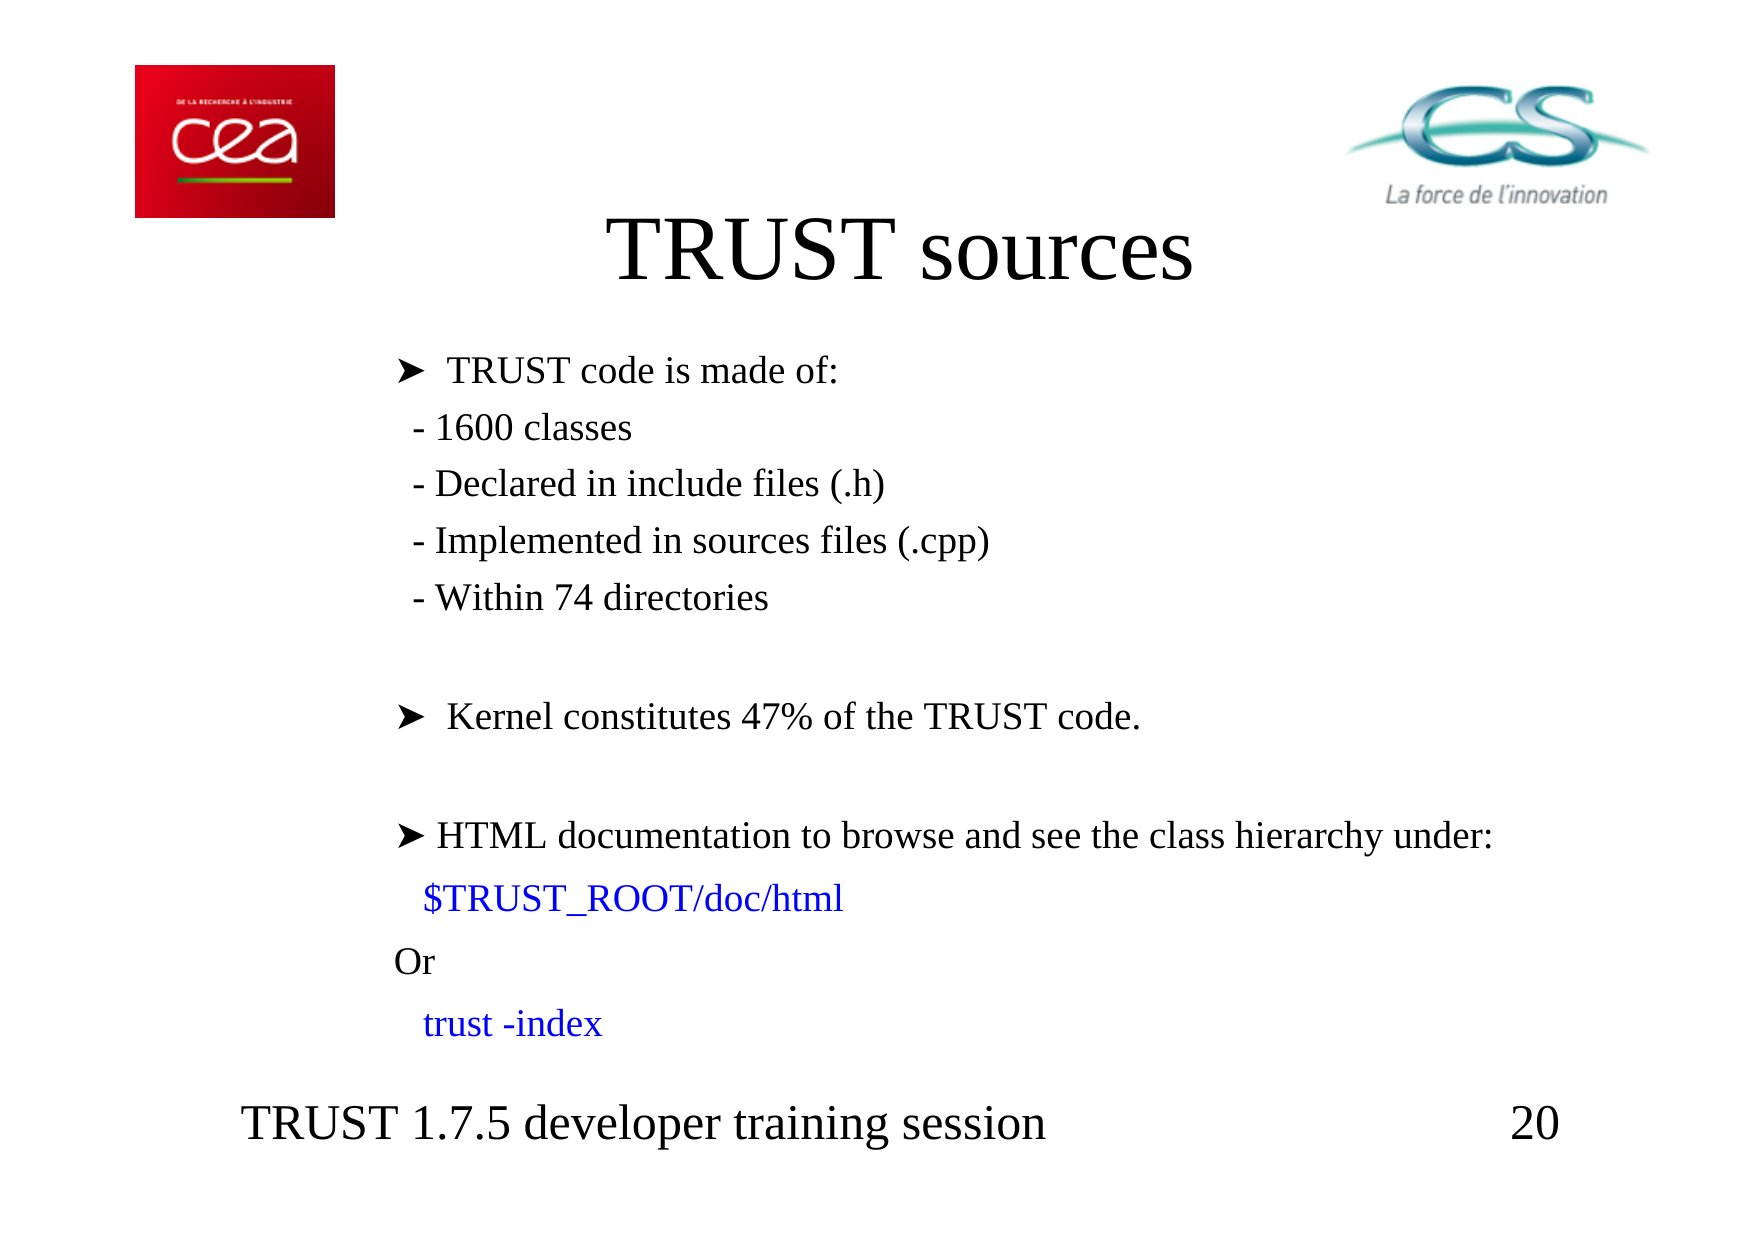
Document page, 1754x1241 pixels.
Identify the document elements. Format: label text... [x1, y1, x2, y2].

title TRUST sources [225, 149, 1577, 337]
picture [135, 65, 335, 218]
list ä TRUST code is made of: - 1600 classes - Declared in include files (.h) - Implemented in sources files (.cpp) - Within 74 directories ä Kernel constitutes 47% of the TRUST code. ä HTML documentation to browse and see the class hierarchy under: $TRUST_ROOT/doc/html Or trust -index [326, 336, 1658, 1058]
picture [1340, 73, 1662, 218]
